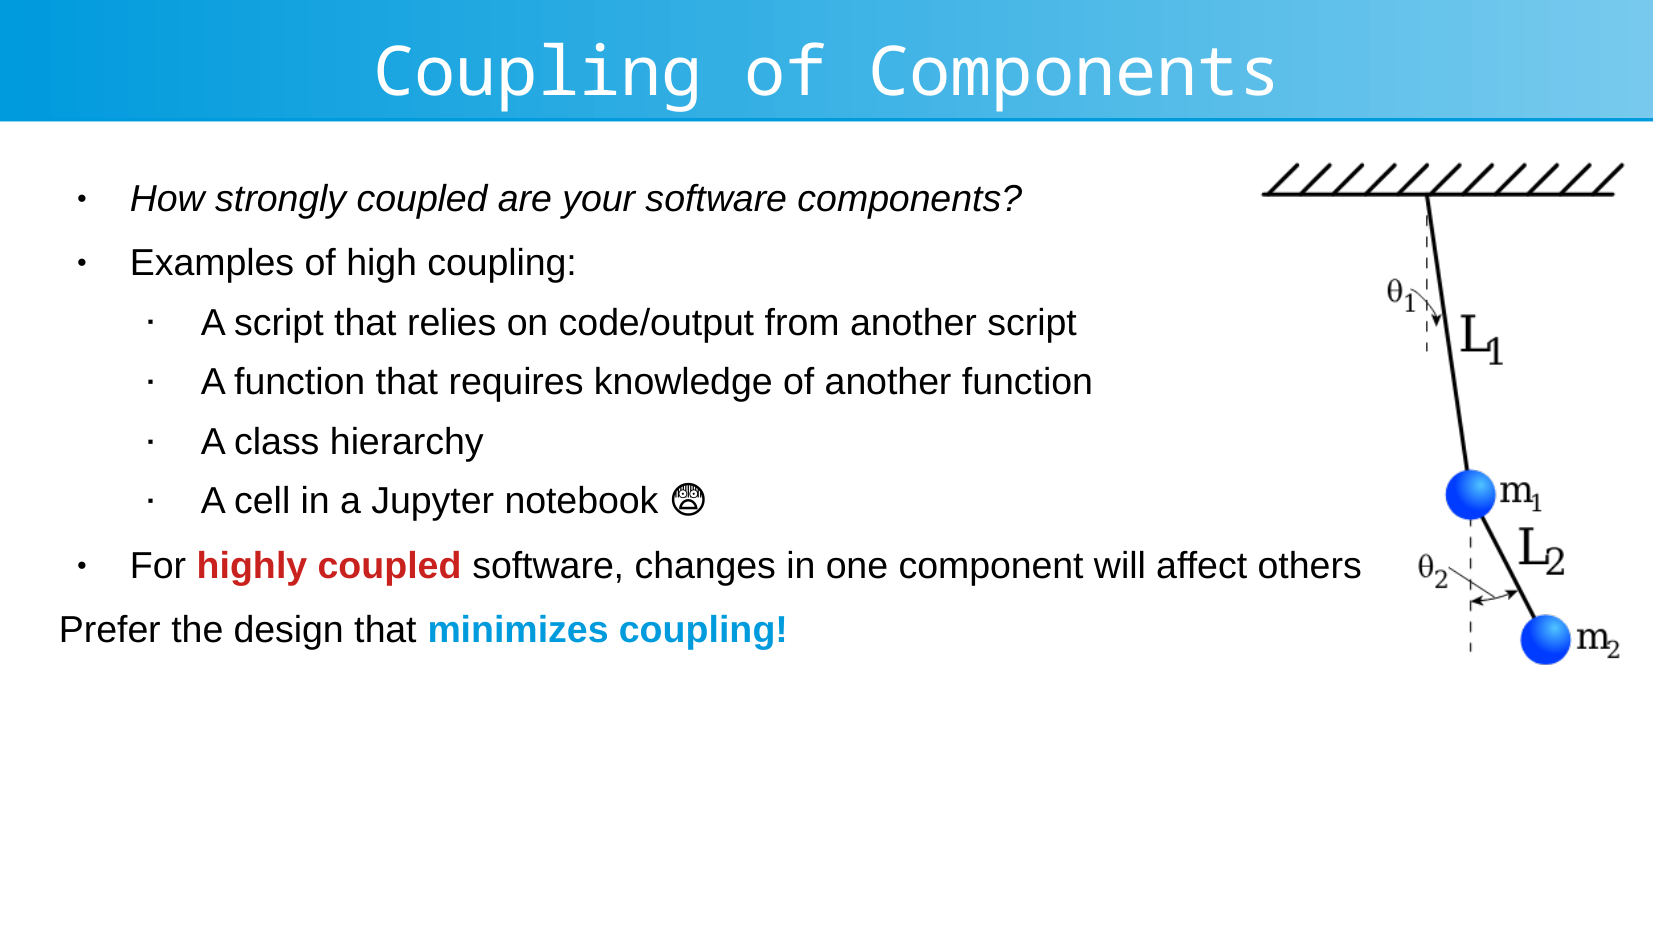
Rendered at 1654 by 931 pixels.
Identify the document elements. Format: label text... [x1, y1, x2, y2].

list How strongly coupled are your software components? Examples of high coupling: A script that relies on code/output from another script A function that requires knowledge of another function A class hierarchy A cell in a Jupyter notebook 😨 For highly coupled software, changes in one component will affect others Prefer the design that minimizes coupling! [59, 177, 1595, 768]
title Coupling of Components [59, 28, 1595, 109]
picture [1249, 152, 1638, 678]
